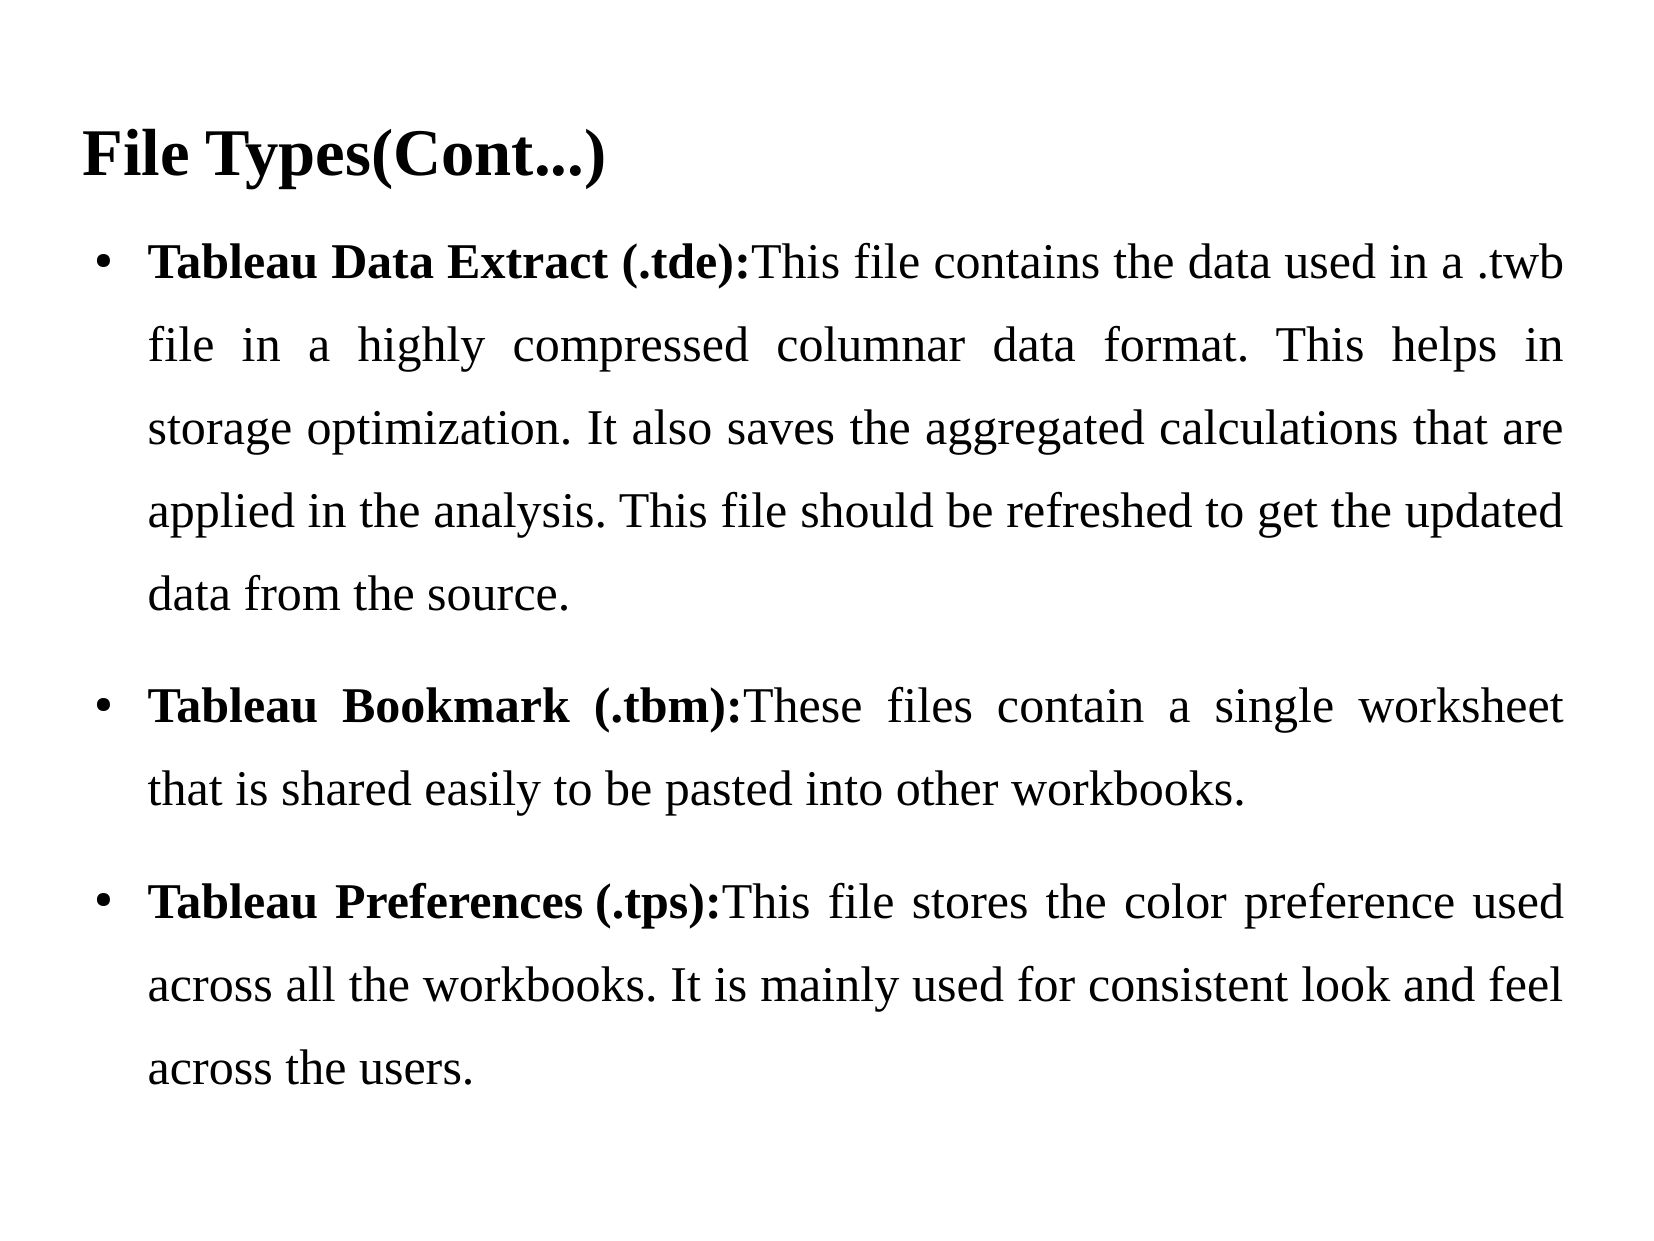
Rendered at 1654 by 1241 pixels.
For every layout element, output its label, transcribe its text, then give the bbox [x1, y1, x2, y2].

title File Types(Cont...) [82, 49, 1571, 257]
list Tableau Data Extract (.tde):This file contains the data used in a .twb file in a highly compressed columnar data format. This helps in storage optimization. It also saves the aggregated calculations that are applied in the analysis. This file should be refreshed to get the updated data from the source. Tableau Bookmark (.tbm):These files contain a single worksheet that is shared easily to be pasted into other workbooks. Tableau Preferences (.tps):This file stores the color preference used across all the workbooks. It is mainly used for consistent look and feel across the users. [76, 206, 1565, 1152]
